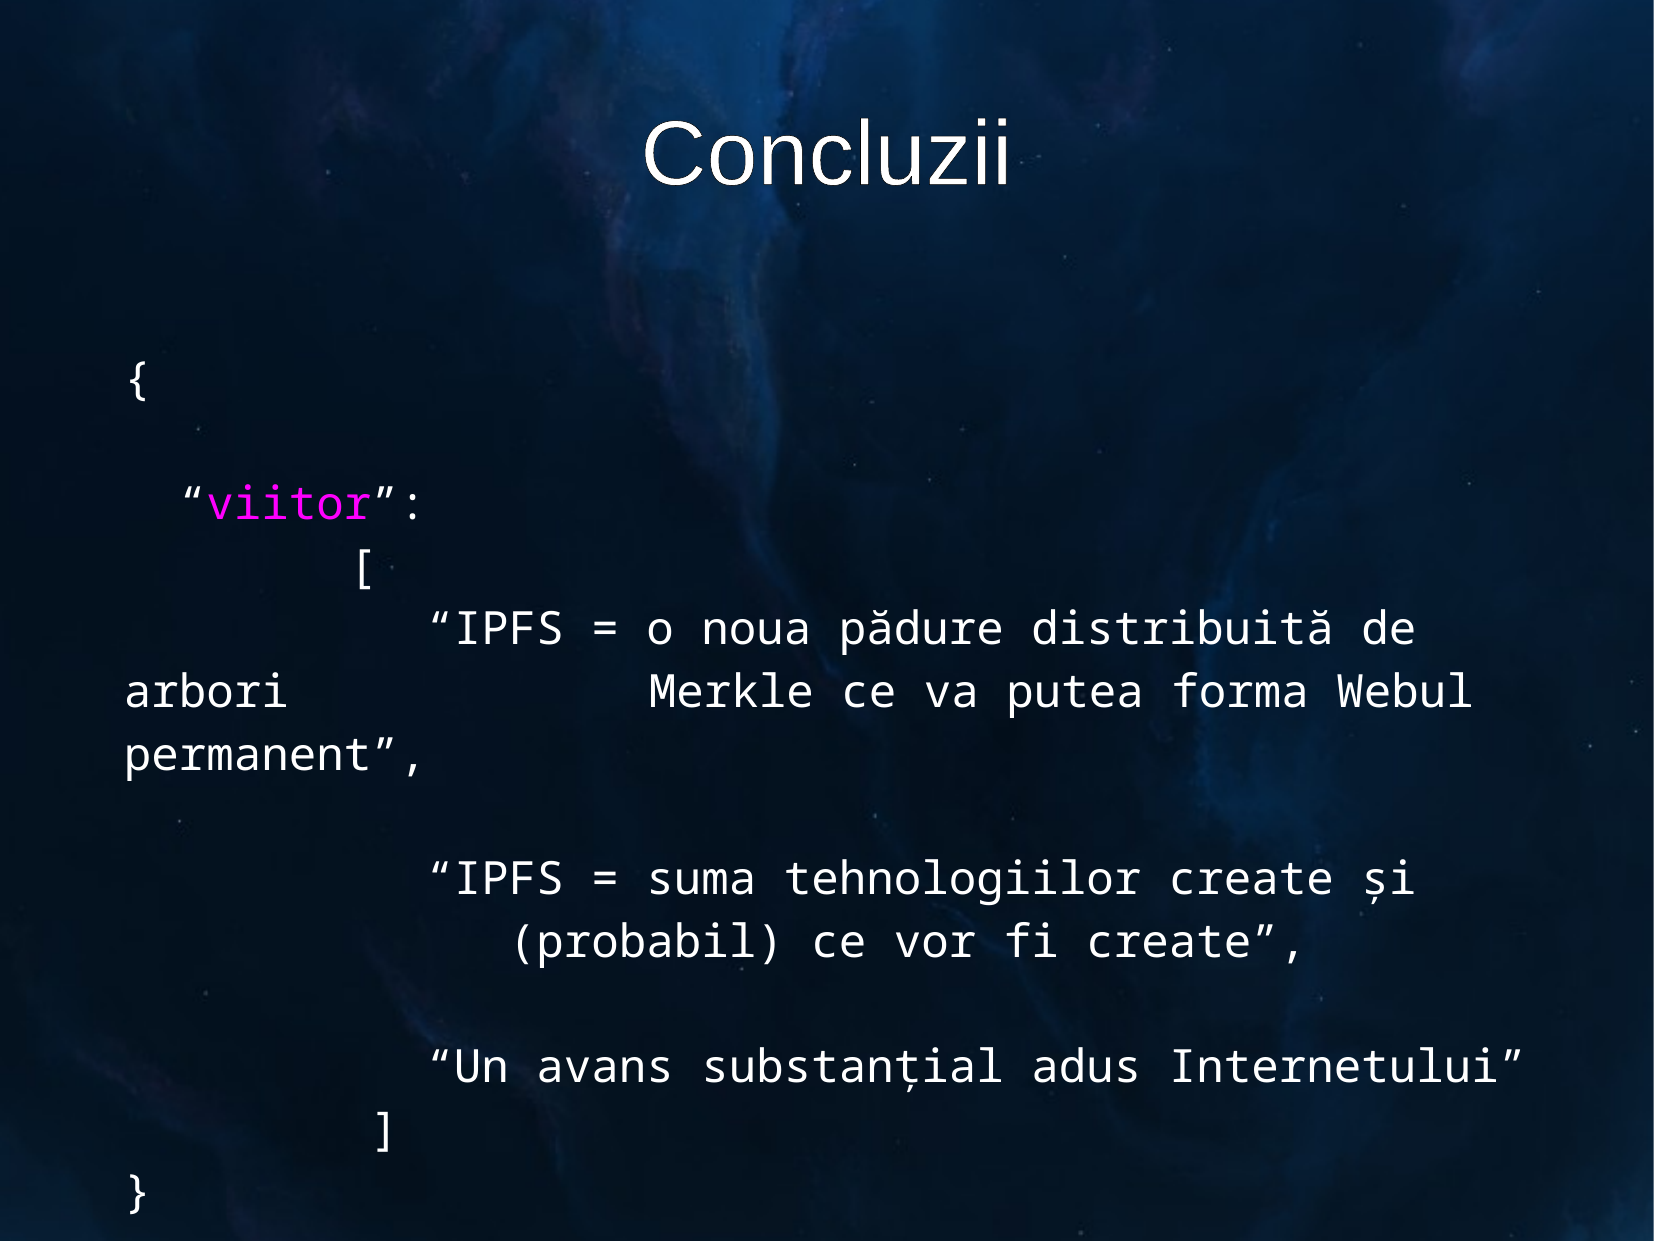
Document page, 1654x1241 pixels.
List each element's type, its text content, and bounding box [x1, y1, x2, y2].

title Concluzii [82, 49, 1571, 257]
picture [0, 0, 1654, 1241]
text_box { “viitor”: [ “IPFS = o noua pădure distribuită de arbori Merkle ce va putea forma Webul permanent”, “IPFS = suma tehnologiilor create și (probabil) ce vor fi create”, “Un avans substanțial adus Internetului” ] } [109, 338, 1576, 1111]
